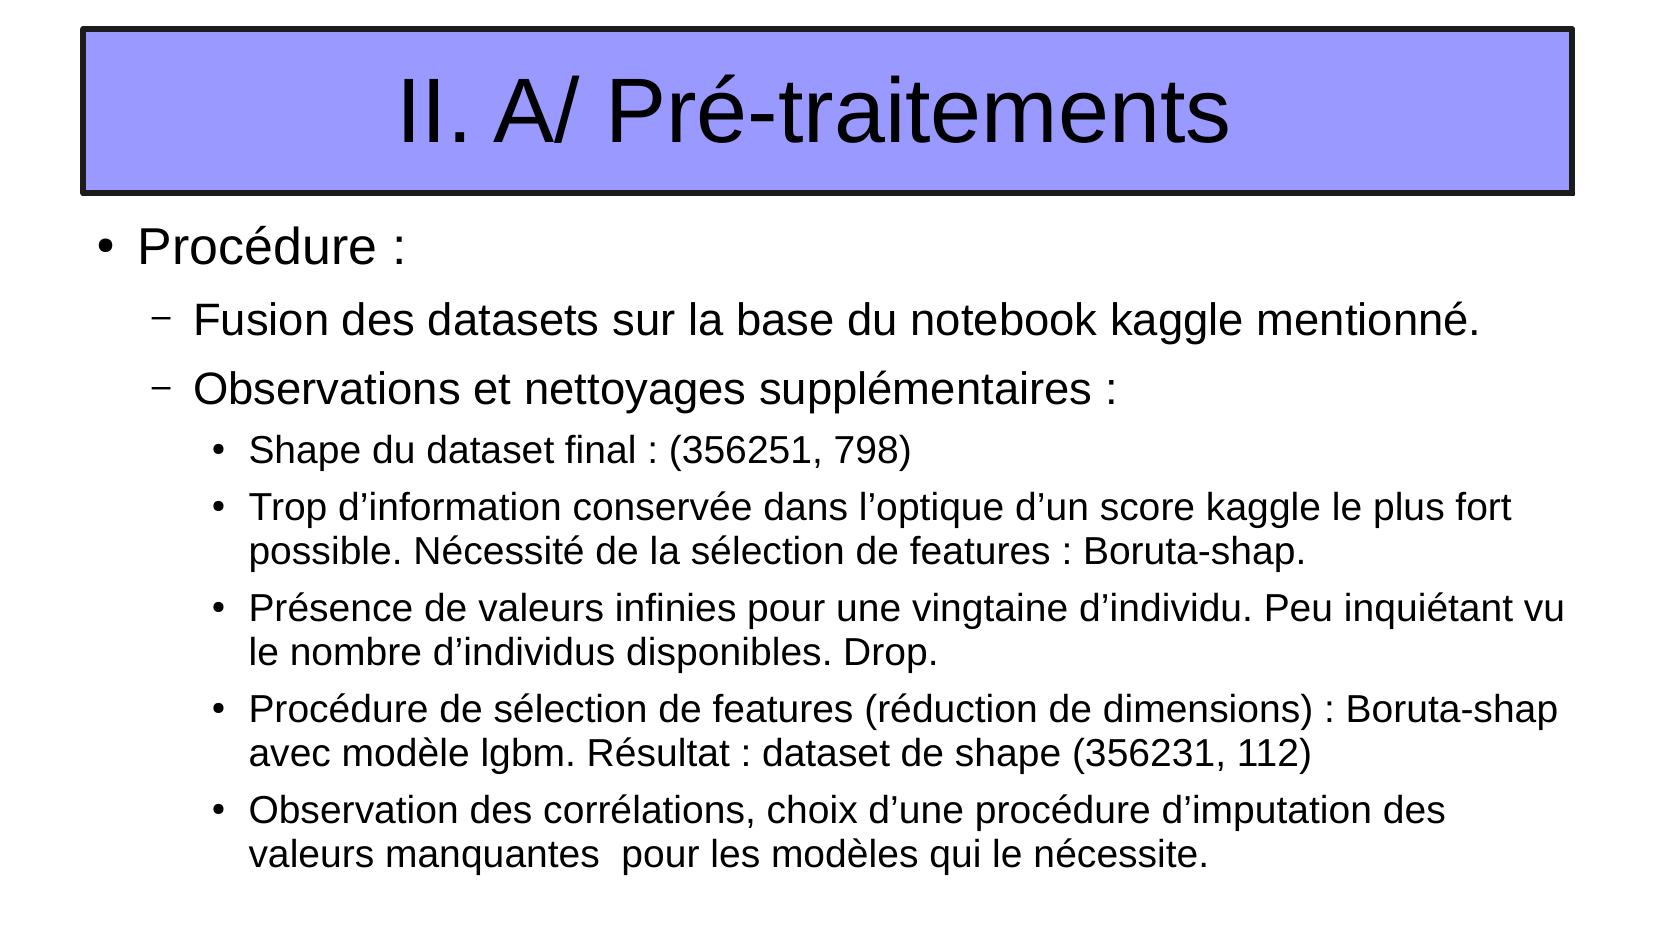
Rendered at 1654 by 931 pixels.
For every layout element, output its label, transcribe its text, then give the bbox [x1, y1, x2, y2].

title II. A/ Pré-traitements [83, 29, 1572, 193]
list Procédure : Fusion des datasets sur la base du notebook kaggle mentionné. Observations et nettoyages supplémentaires : Shape du dataset final : (356251, 798) Trop d’information conservée dans l’optique d’un score kaggle le plus fort possible. Nécessité de la sélection de features : Boruta-shap. Présence de valeurs infinies pour une vingtaine d’individu. Peu inquiétant vu le nombre d’individus disponibles. Drop. Procédure de sélection de features (réduction de dimensions) : Boruta-shap avec modèle lgbm. Résultat : dataset de shape (356231, 112) Observation des corrélations, choix d’une procédure d’imputation des valeurs manquantes pour les modèles qui le nécessite. [82, 217, 1571, 886]
